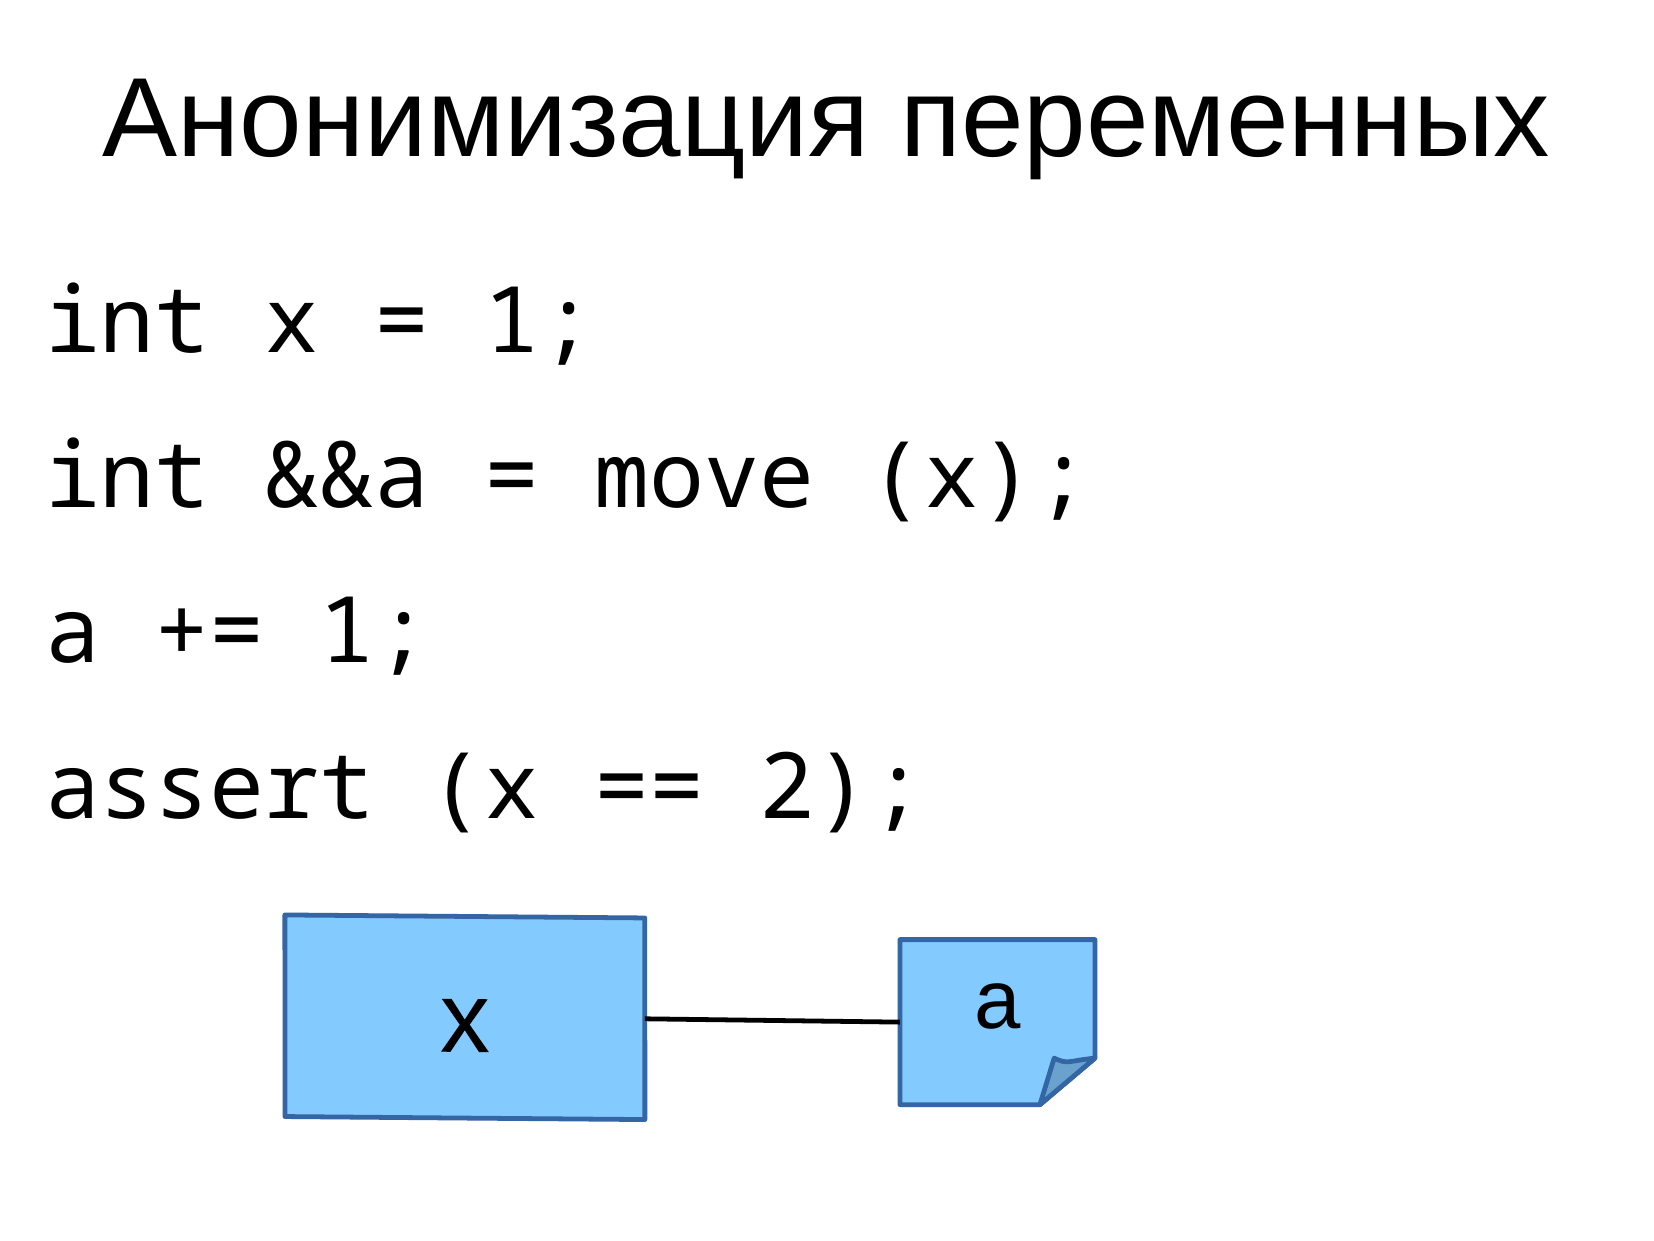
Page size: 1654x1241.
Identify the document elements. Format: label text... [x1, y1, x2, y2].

text_box x [284, 914, 645, 1120]
list int x = 1; int &&a = move (x); a += 1; assert (x == 2); [45, 255, 1583, 1186]
text_box a [899, 939, 1096, 1105]
title Анонимизация переменных [82, 13, 1571, 222]
